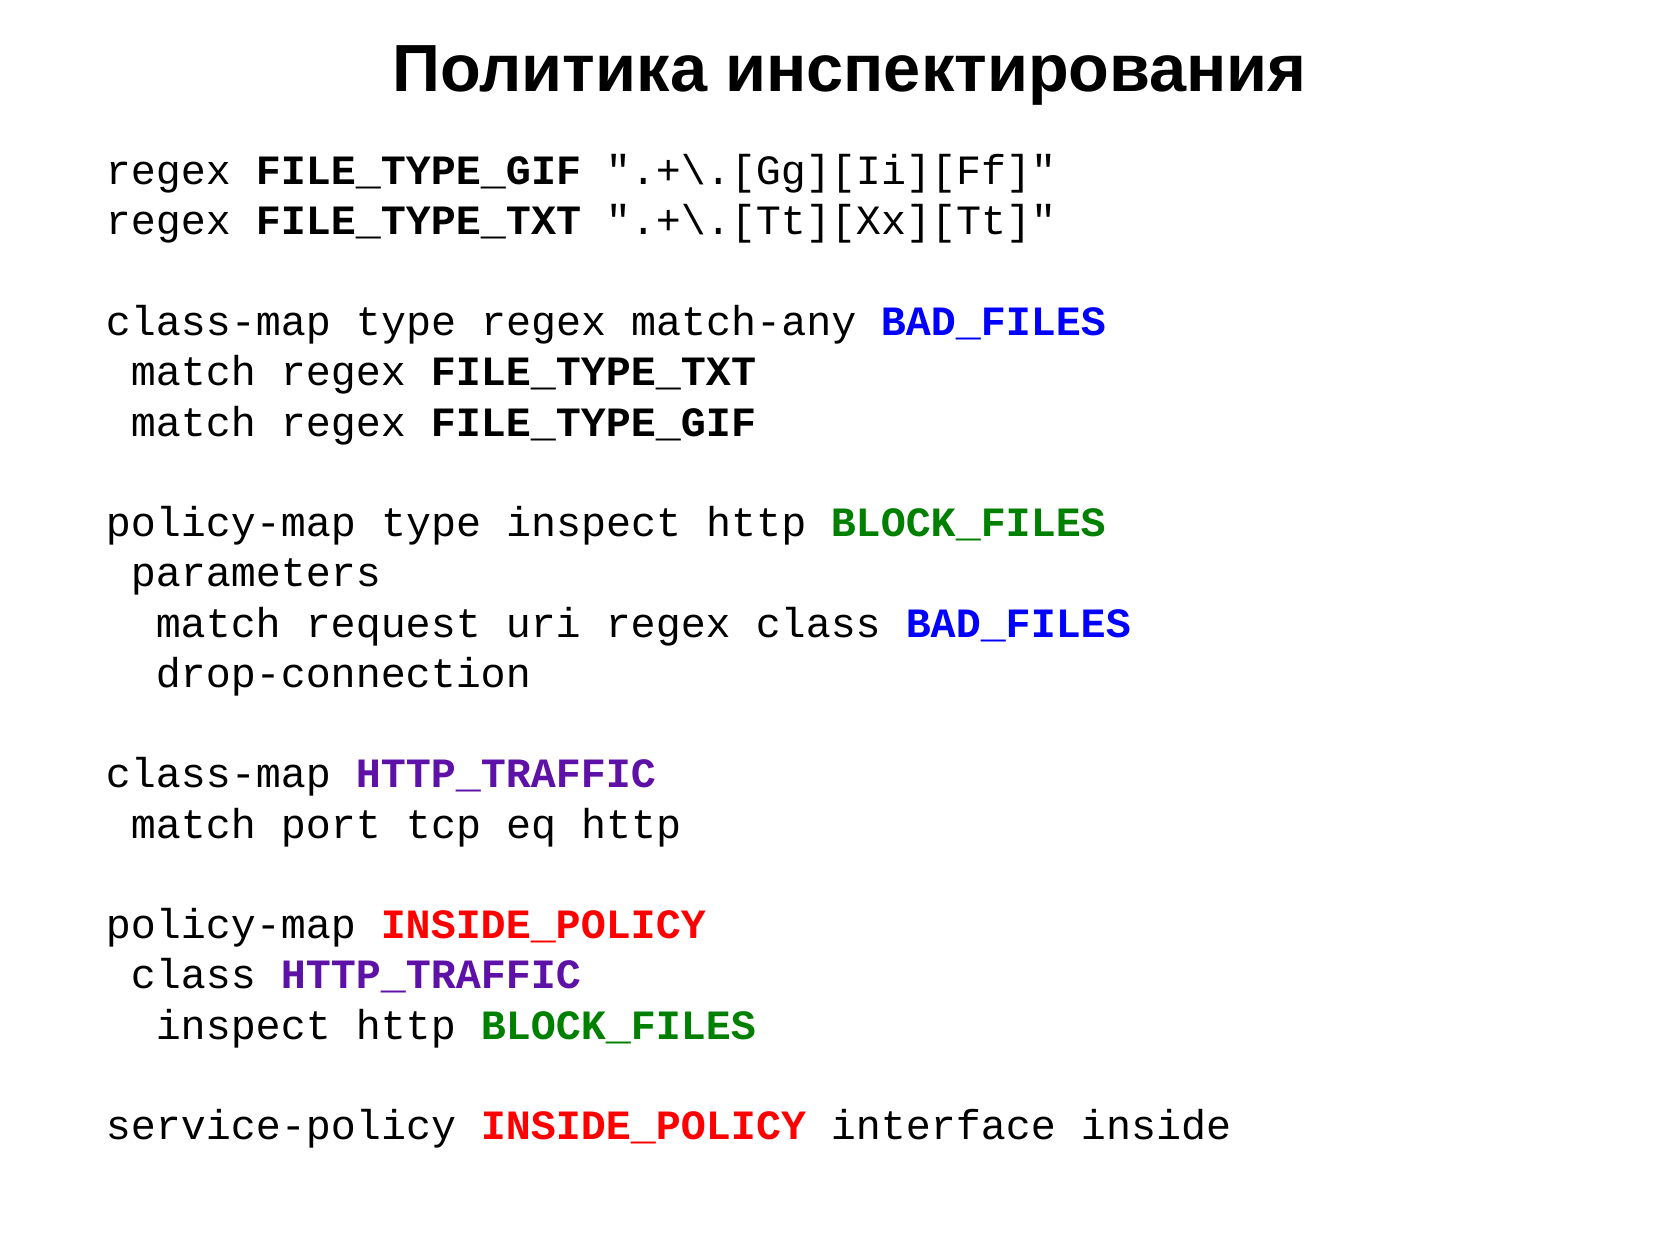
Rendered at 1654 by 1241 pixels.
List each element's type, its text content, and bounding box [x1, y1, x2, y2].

text_box Политика инспектирования [64, 37, 1613, 113]
list regex FILE_TYPE_GIF ".+\.[Gg][Ii][Ff]" regex FILE_TYPE_TXT ".+\.[Tt][Xx][Tt]" class-map type regex match-any BAD_FILES match regex FILE_TYPE_TXT match regex FILE_TYPE_GIF policy-map type inspect http BLOCK_FILES parameters match request uri regex class BAD_FILES drop-connection class-map HTTP_TRAFFIC match port tcp eq http policy-map INSIDE_POLICY class HTTP_TRAFFIC inspect http BLOCK_FILES service-policy INSIDE_POLICY interface inside [105, 150, 1548, 1163]
